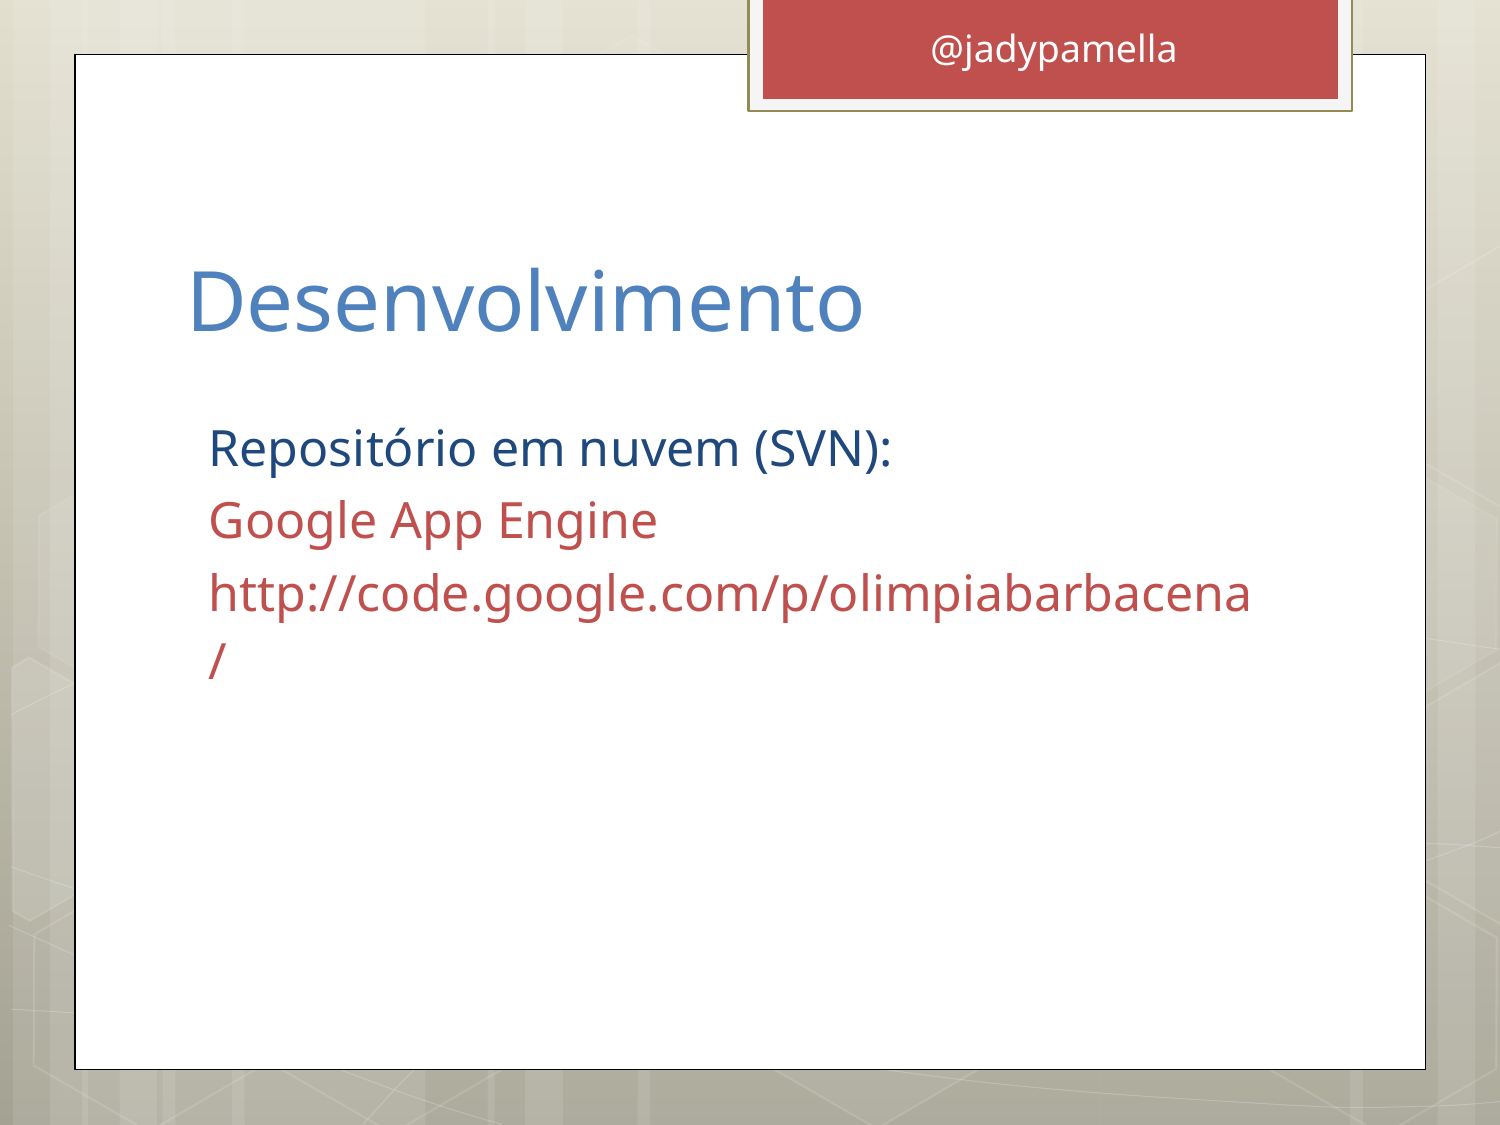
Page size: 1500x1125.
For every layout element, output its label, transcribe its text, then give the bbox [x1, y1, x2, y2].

title Desenvolvimento [171, 168, 1324, 357]
text_box @jadypamella [915, 17, 1211, 79]
list Repositório em nuvem (SVN): Google App Engine http://code.google.com/p/olimpiabarbacena/ [171, 408, 1283, 894]
